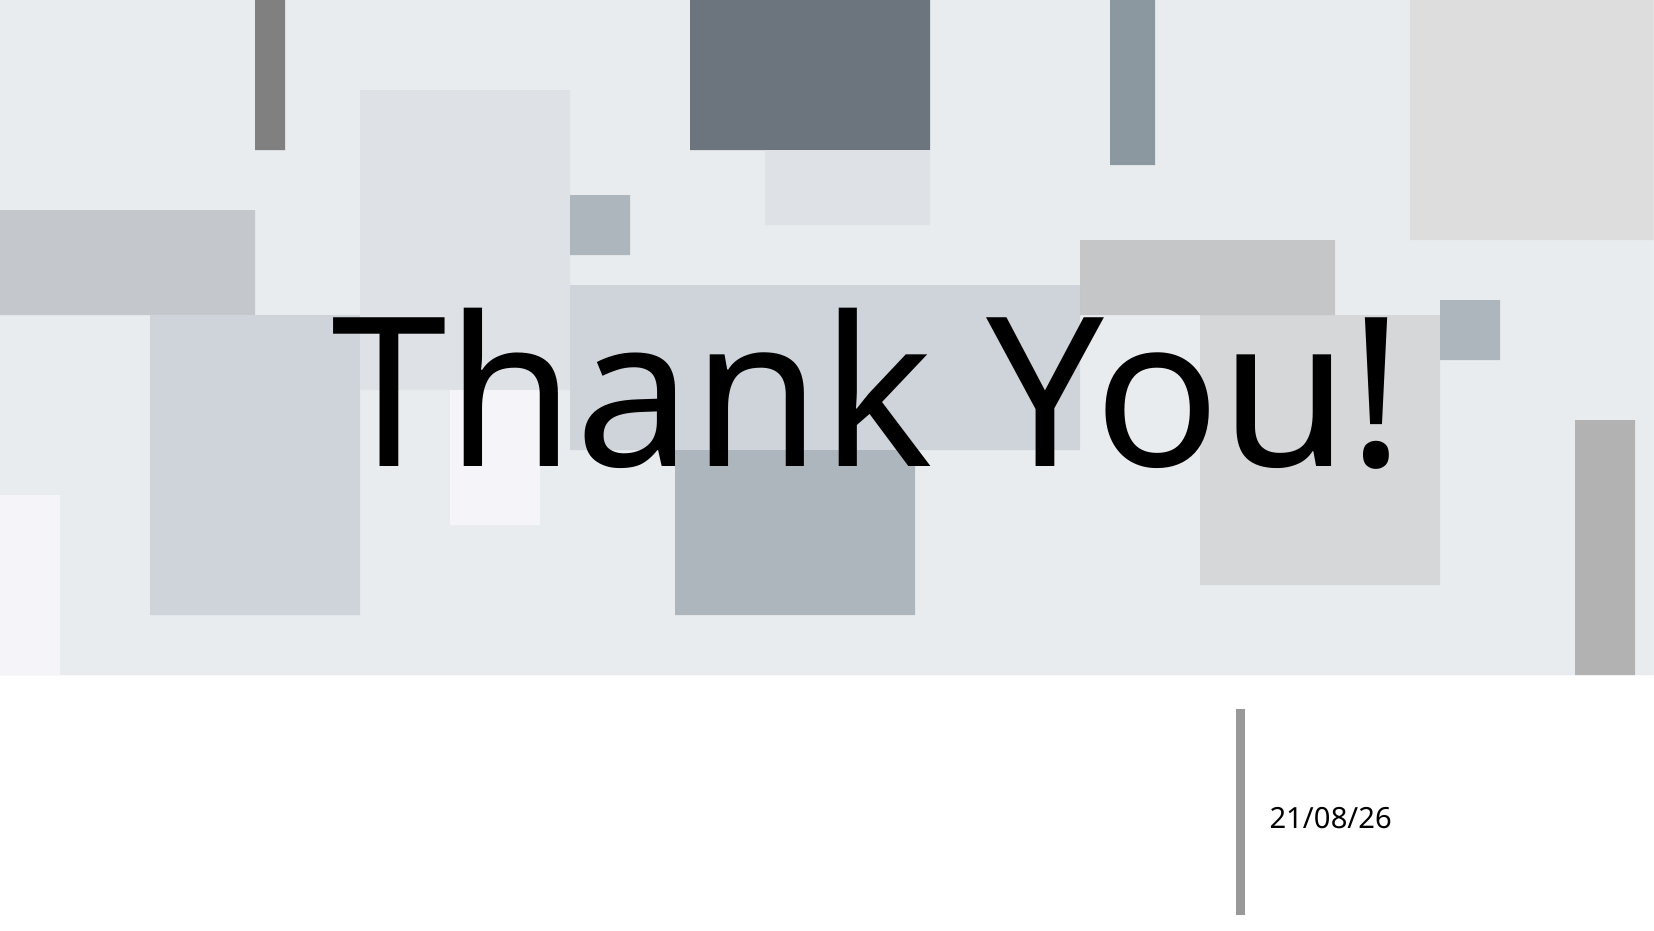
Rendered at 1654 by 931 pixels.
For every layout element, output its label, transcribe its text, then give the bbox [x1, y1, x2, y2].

text_box Thank You! [316, 236, 1506, 819]
